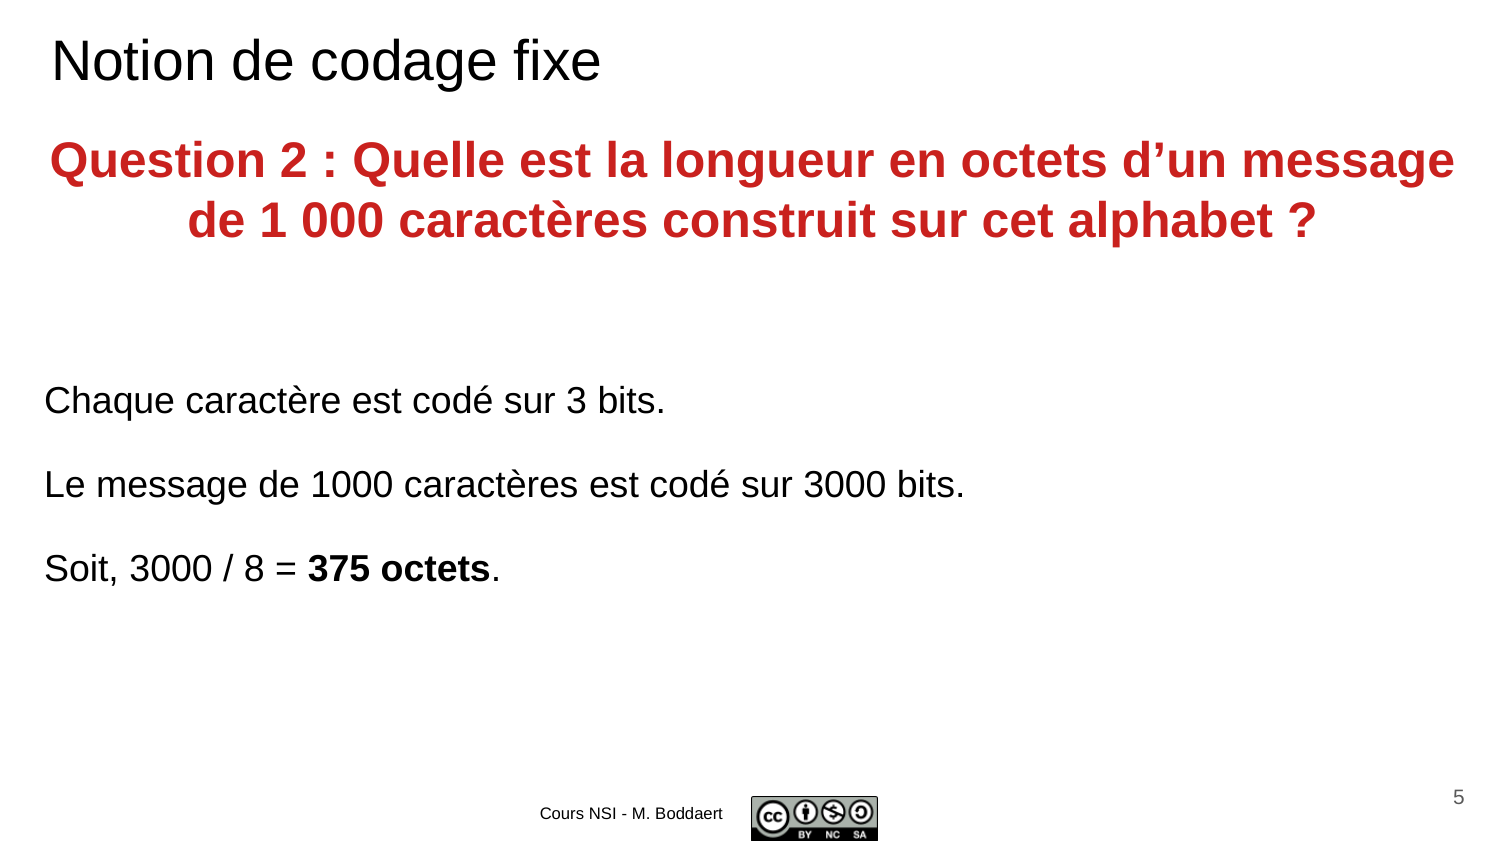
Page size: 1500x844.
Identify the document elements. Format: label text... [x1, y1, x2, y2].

title Notion de codage fixe [51, 13, 1449, 108]
text_box Question 2 : Quelle est la longueur en octets d’un message de 1 000 caractères construit sur cet alphabet ? [29, 120, 1477, 502]
picture [751, 796, 878, 841]
slide_number <numéro> [1389, 764, 1480, 830]
text_box Chaque caractère est codé sur 3 bits. Le message de 1000 caractères est codé sur 3000 bits. Soit, 3000 / 8 = 375 octets. [29, 502, 1477, 605]
